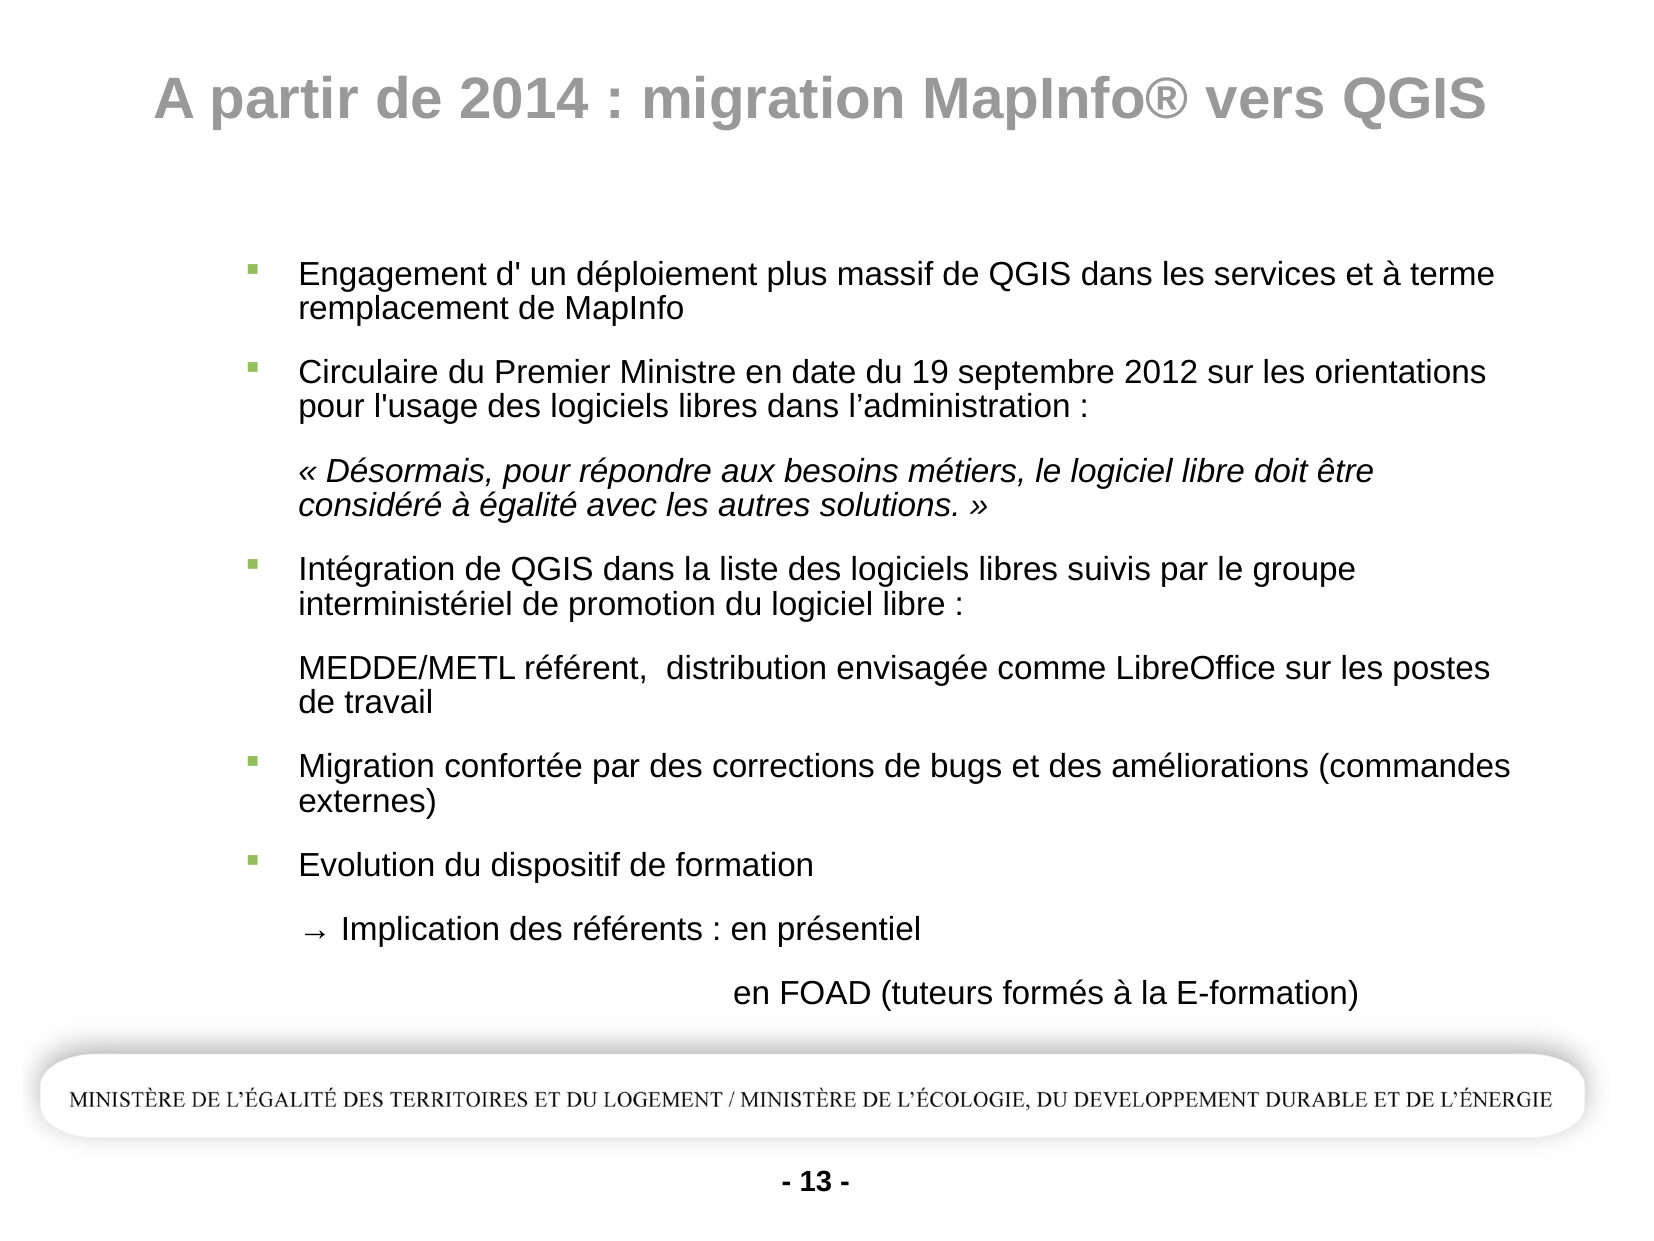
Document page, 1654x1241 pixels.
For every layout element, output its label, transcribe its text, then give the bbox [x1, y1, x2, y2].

text_box A partir de 2014 : migration MapInfo® vers QGIS [153, 56, 1523, 130]
text_box Engagement d' un déploiement plus massif de QGIS dans les services et à terme remplacement de MapInfo Circulaire du Premier Ministre en date du 19 septembre 2012 sur les orientations pour l'usage des logiciels libres dans l’administration : « Désormais, pour répondre aux besoins métiers, le logiciel libre doit être considéré à égalité avec les autres solutions. » Intégration de QGIS dans la liste des logiciels libres suivis par le groupe interministériel de promotion du logiciel libre : MEDDE/METL référent, distribution envisagée comme LibreOffice sur les postes de travail Migration confortée par des corrections de bugs et des améliorations (commandes externes) Evolution du dispositif de formation → Implication des référents : en présentiel en FOAD (tuteurs formés à la E-formation) [212, 183, 1534, 1023]
picture [23, 1014, 1612, 1159]
